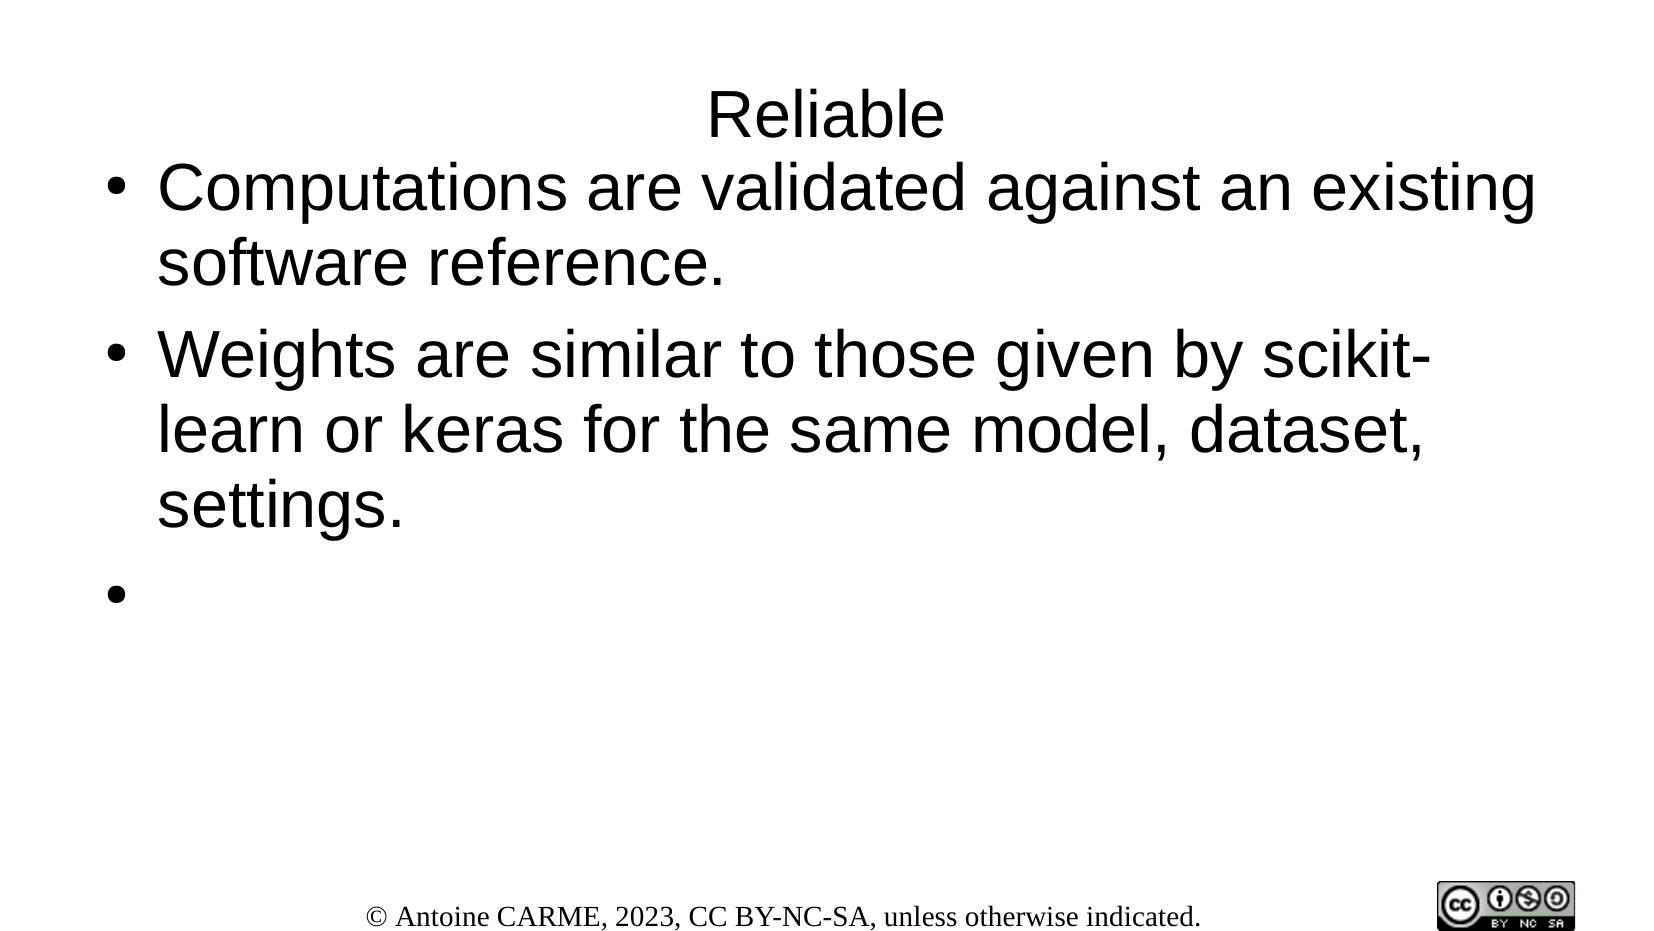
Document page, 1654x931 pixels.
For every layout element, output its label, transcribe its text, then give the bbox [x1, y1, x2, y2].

list Computations are validated against an existing software reference. Weights are similar to those given by scikit-learn or keras for the same model, dataset, settings. [86, 150, 1576, 826]
picture [1437, 881, 1576, 931]
title Reliable [82, 37, 1571, 193]
